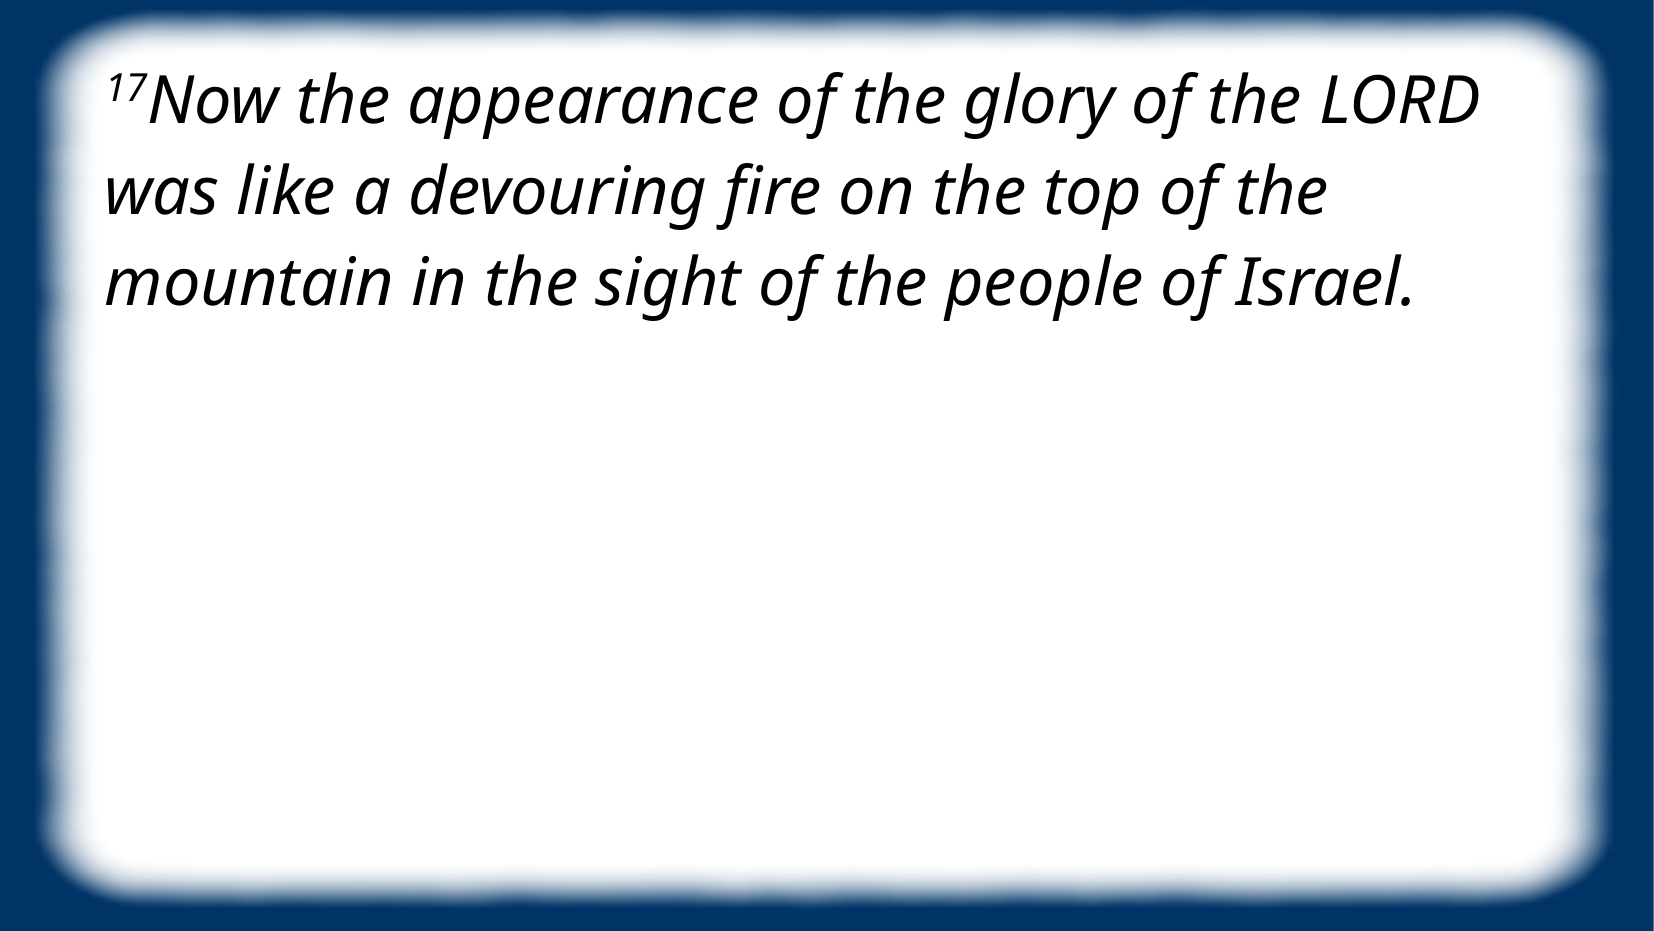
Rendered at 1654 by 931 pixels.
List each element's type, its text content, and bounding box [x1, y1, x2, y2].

picture [0, 0, 1654, 931]
text_box 17Now the appearance of the glory of the LORD was like a devouring fire on the top of the mountain in the sight of the people of Israel. [90, 45, 1561, 327]
